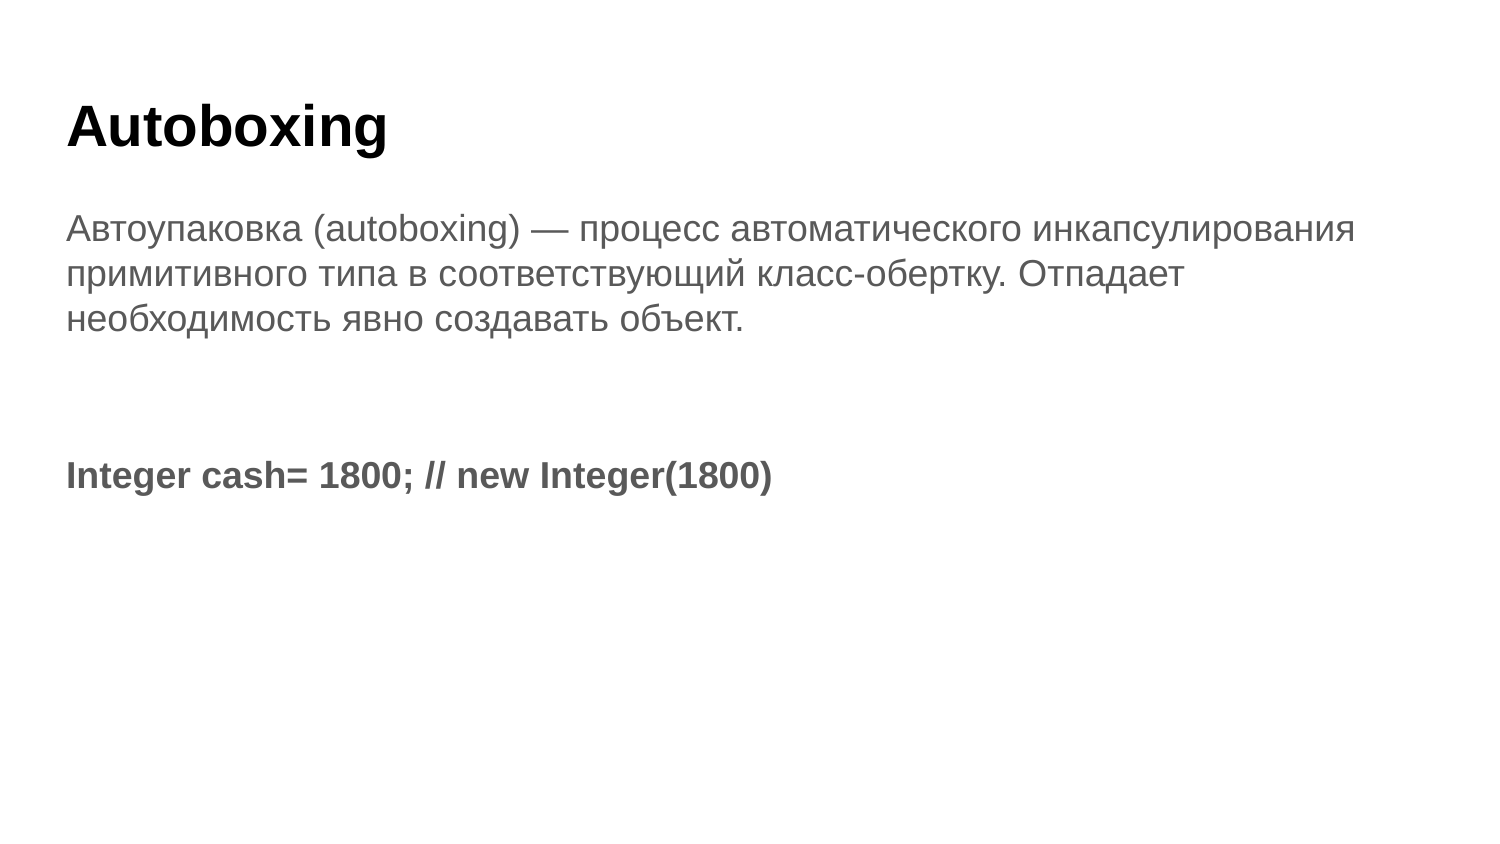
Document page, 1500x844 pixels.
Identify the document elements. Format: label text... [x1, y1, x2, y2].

list Автоупаковка (autoboxing) — процесс автоматического инкапсулирования примитивного типа в соответствующий класс-обертку. Отпадает необходимость явно создавать объект. Integer cash= 1800; // new Integer(1800) [51, 189, 1449, 750]
title Autoboxing [51, 72, 1449, 167]
